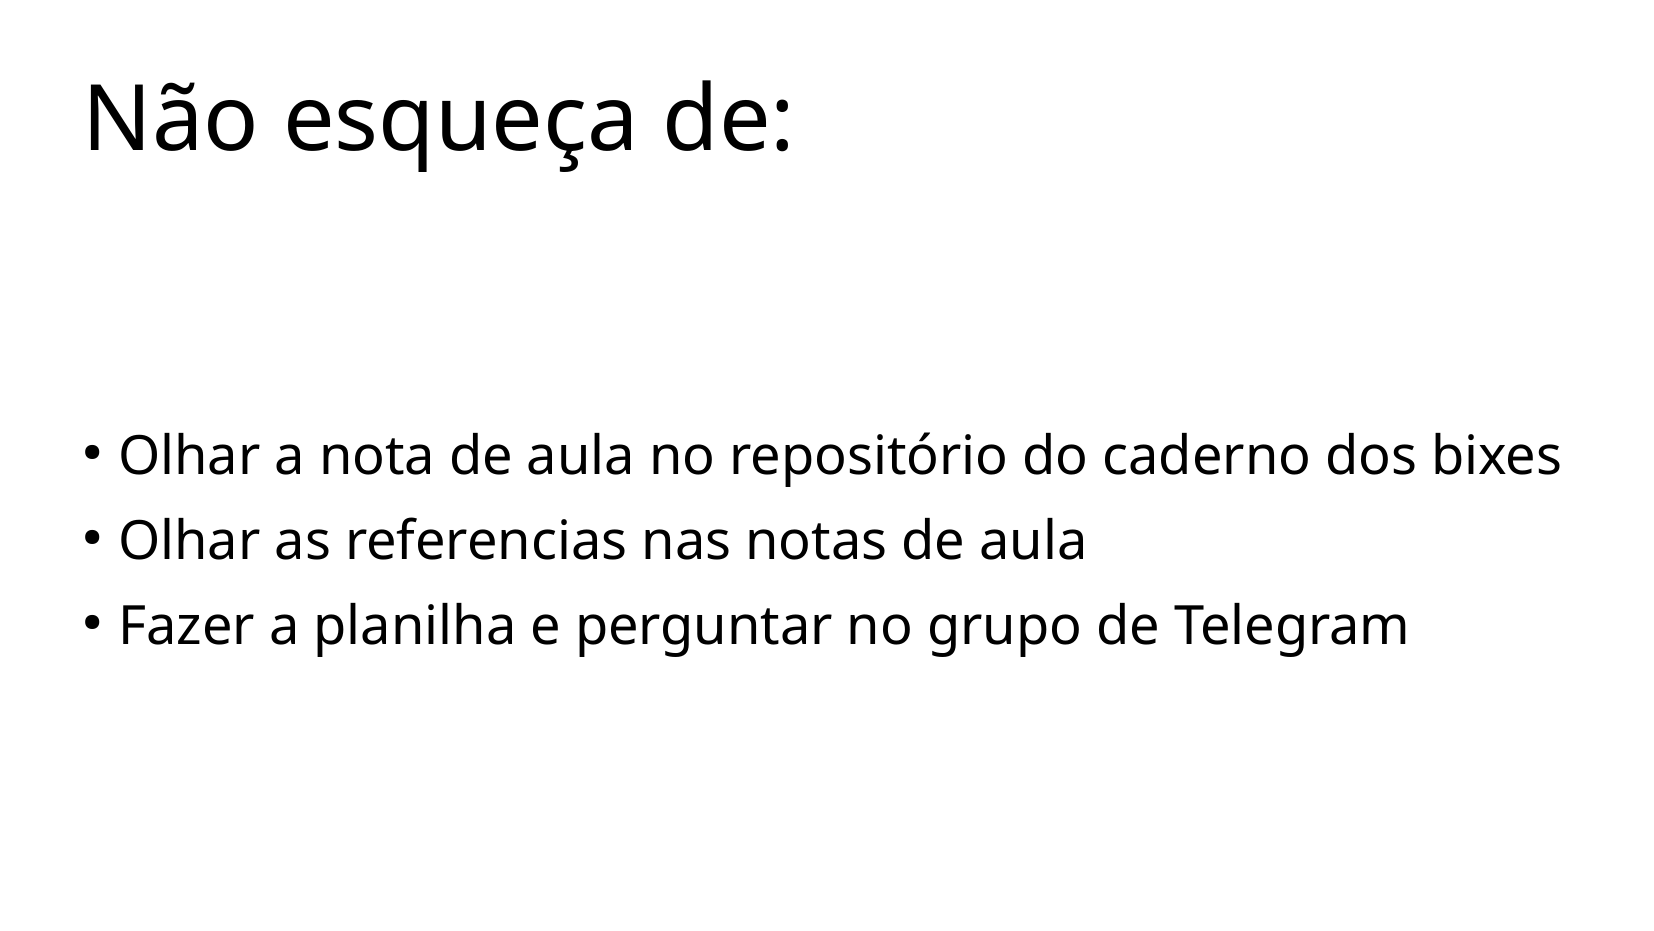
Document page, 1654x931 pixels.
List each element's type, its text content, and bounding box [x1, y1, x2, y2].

subtitle Olhar a nota de aula no repositório do caderno dos bixes Olhar as referencias nas notas de aula Fazer a planilha e perguntar no grupo de Telegram [82, 263, 1571, 803]
title Não esqueça de: [82, 37, 1571, 193]
